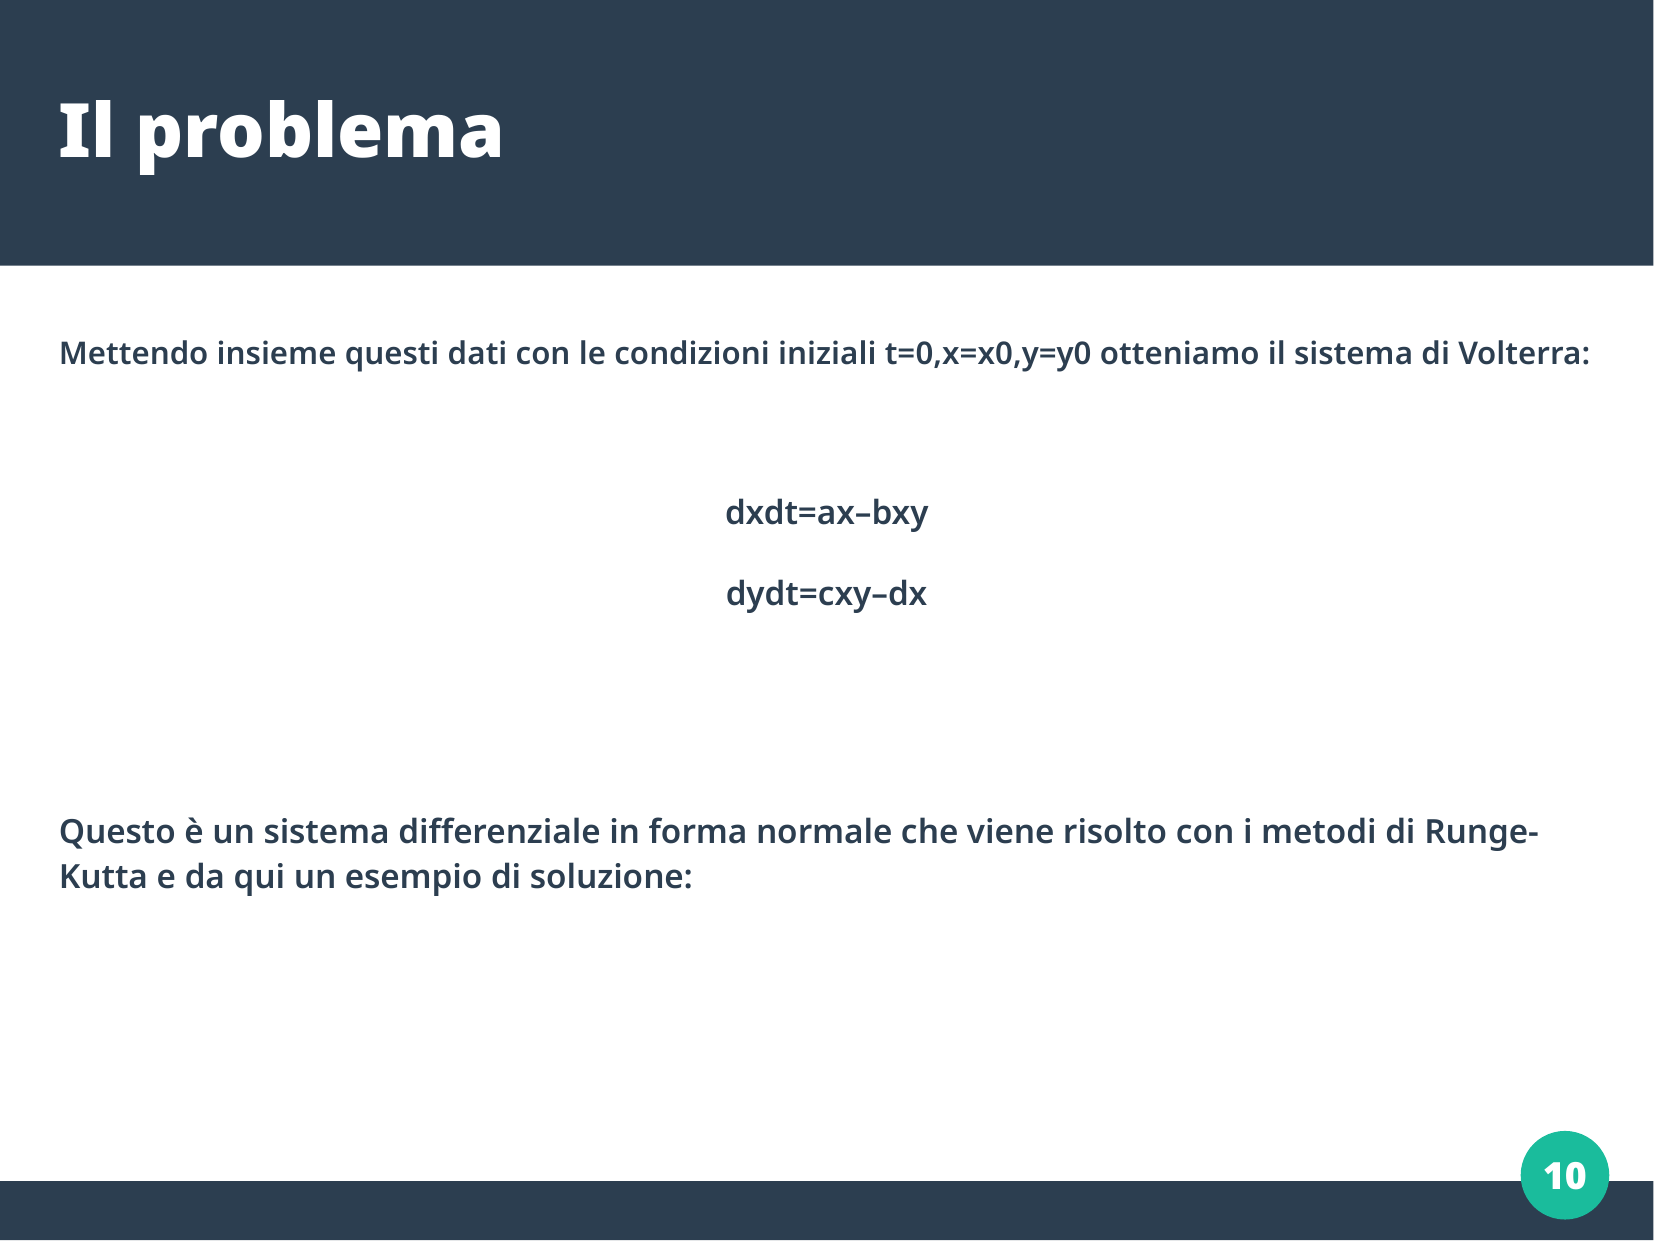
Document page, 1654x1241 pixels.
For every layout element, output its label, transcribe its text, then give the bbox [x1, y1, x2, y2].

list Mettendo insieme questi dati con le condizioni iniziali t=0,x=x0,y=y0 otteniamo il sistema di Volterra: dxdt=ax–bxy dydt=cxy–dx Questo è un sistema differenziale in forma normale che viene risolto con i metodi di Runge-Kutta e da qui un esempio di soluzione: [59, 324, 1595, 1152]
title Il problema [59, 49, 1595, 207]
